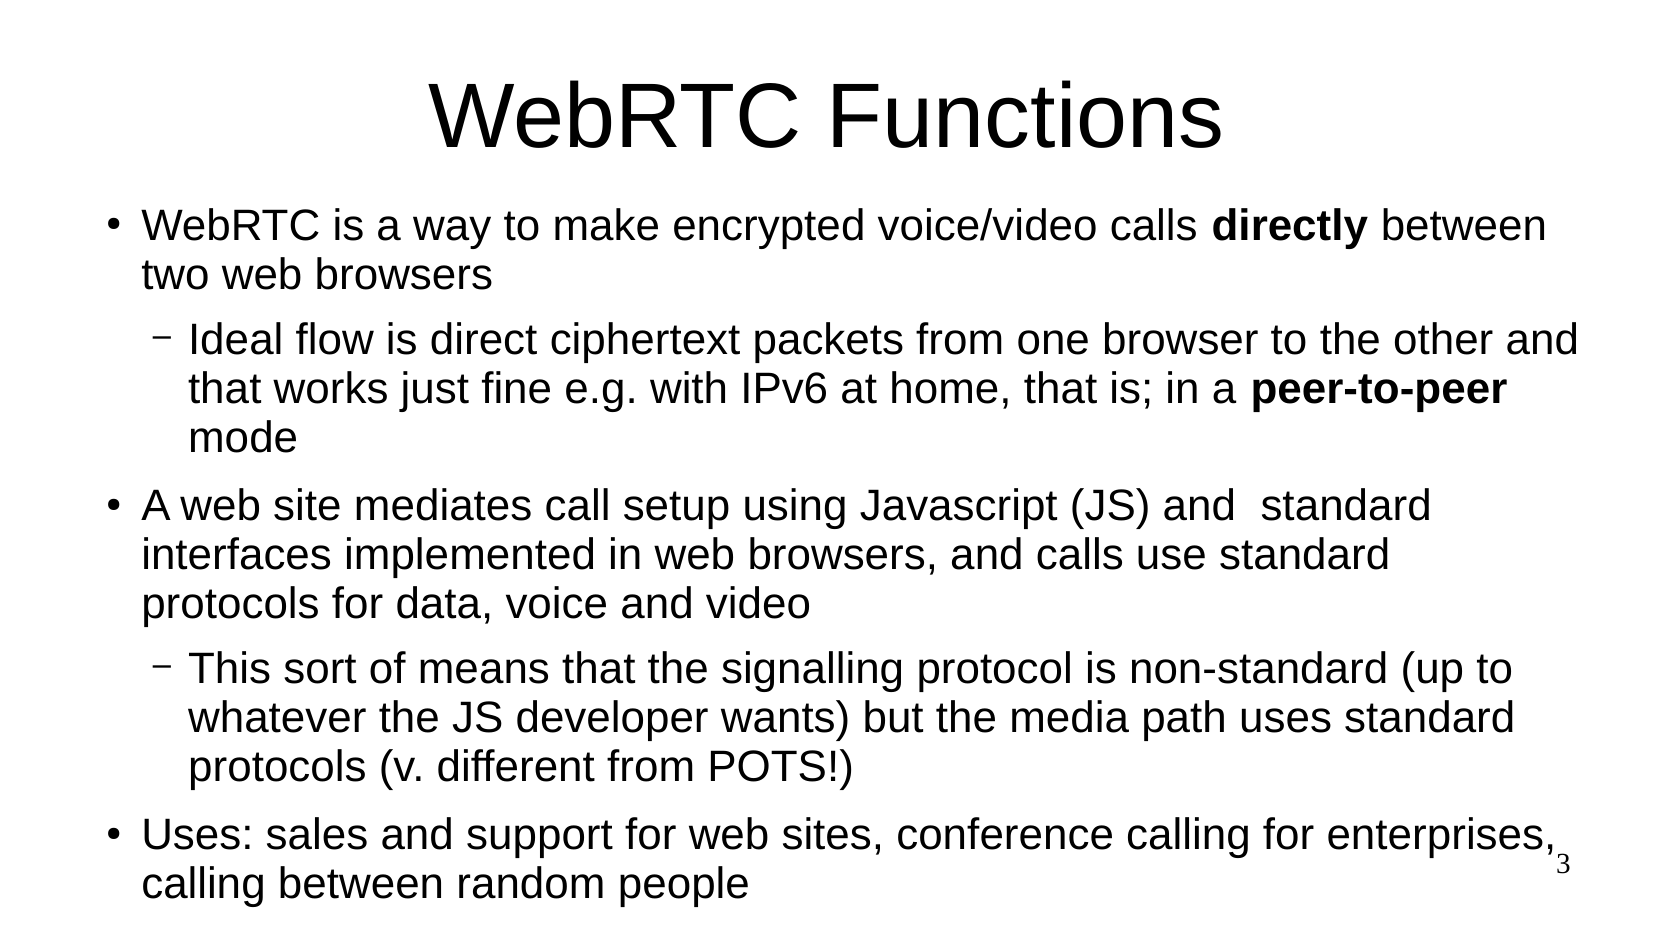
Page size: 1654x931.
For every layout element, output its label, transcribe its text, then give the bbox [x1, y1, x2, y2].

list WebRTC is a way to make encrypted voice/video calls directly between two web browsers Ideal flow is direct ciphertext packets from one browser to the other and that works just fine e.g. with IPv6 at home, that is; in a peer-to-peer mode A web site mediates call setup using Javascript (JS) and standard interfaces implemented in web browsers, and calls use standard protocols for data, voice and video This sort of means that the signalling protocol is non-standard (up to whatever the JS developer wants) but the media path uses standard protocols (v. different from POTS!) Uses: sales and support for web sites, conference calling for enterprises, calling between random people [94, 200, 1583, 921]
title WebRTC Functions [82, 11, 1571, 219]
